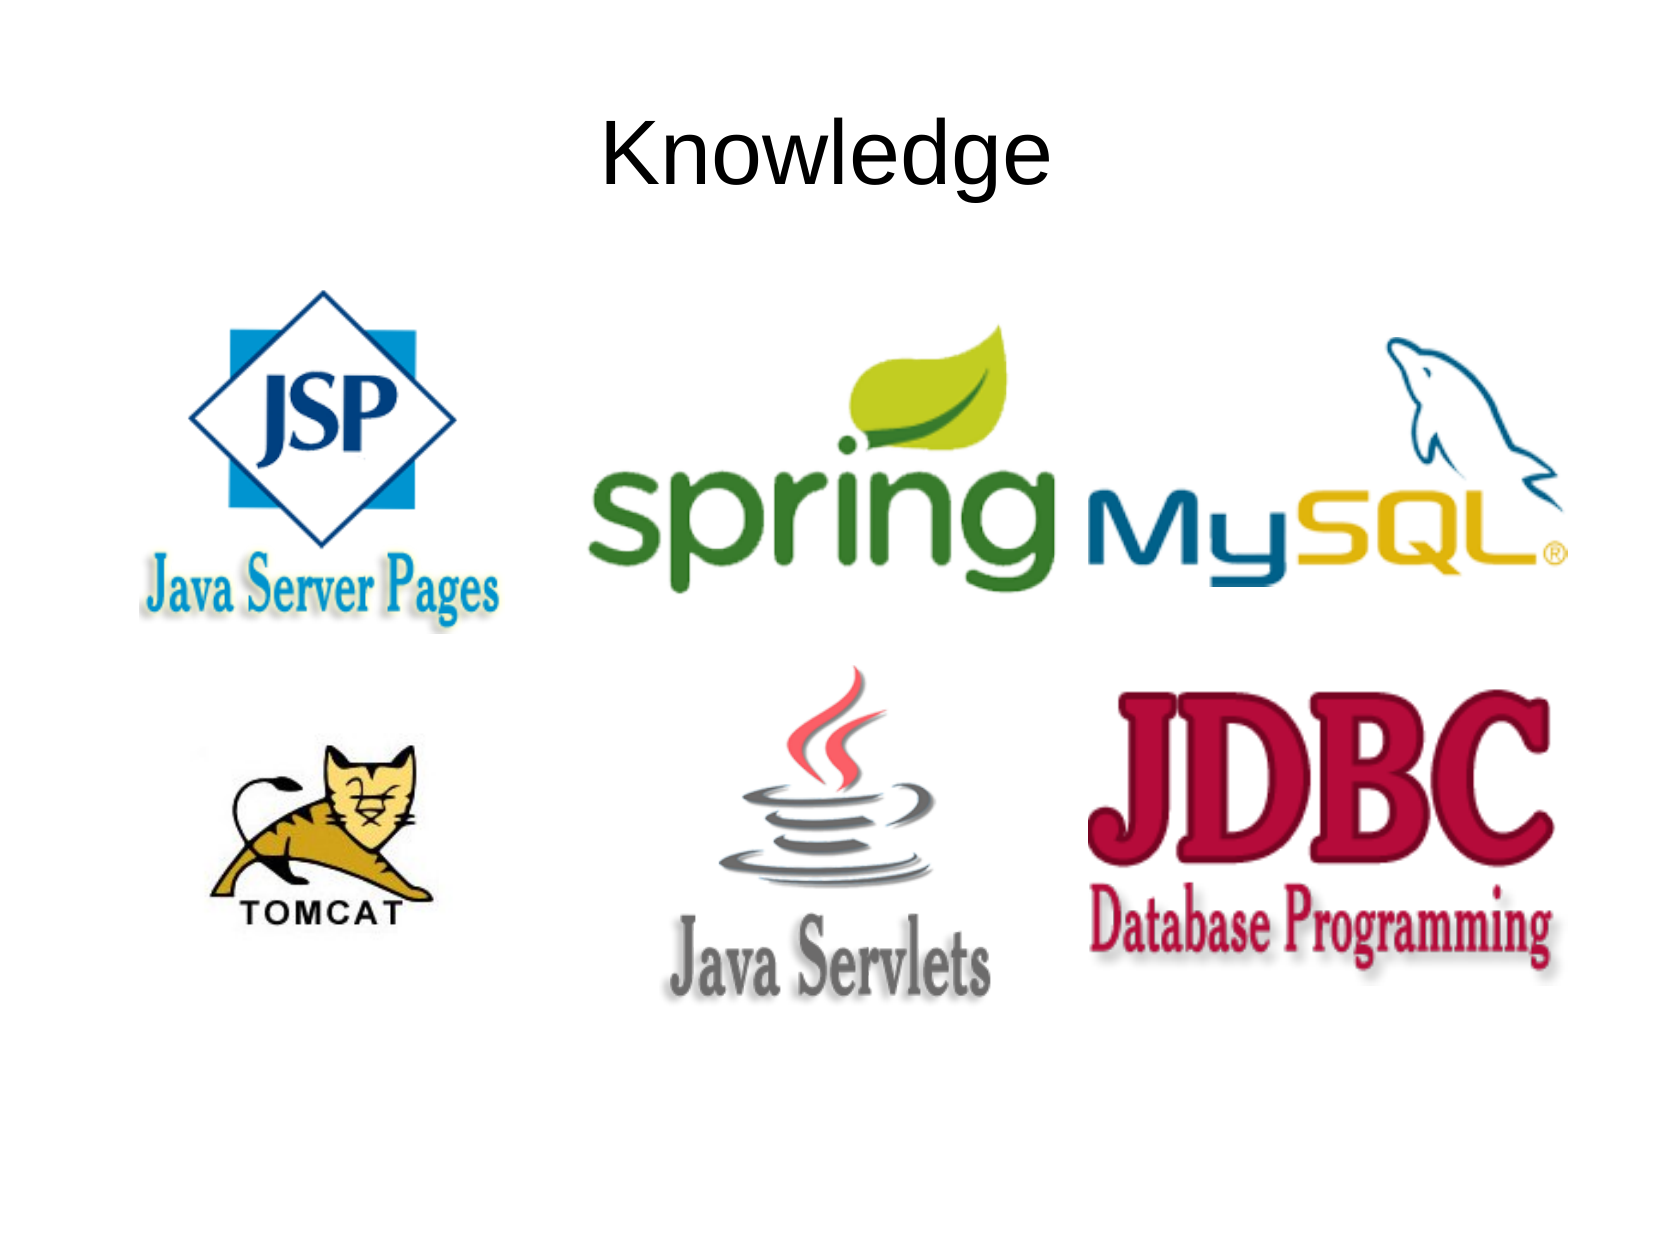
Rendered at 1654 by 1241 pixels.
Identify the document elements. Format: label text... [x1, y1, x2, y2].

picture [585, 314, 1065, 609]
picture [659, 665, 992, 1009]
title Knowledge [82, 49, 1571, 257]
picture [1088, 688, 1568, 986]
picture [1088, 337, 1568, 587]
picture [139, 290, 505, 634]
picture [150, 665, 494, 1009]
